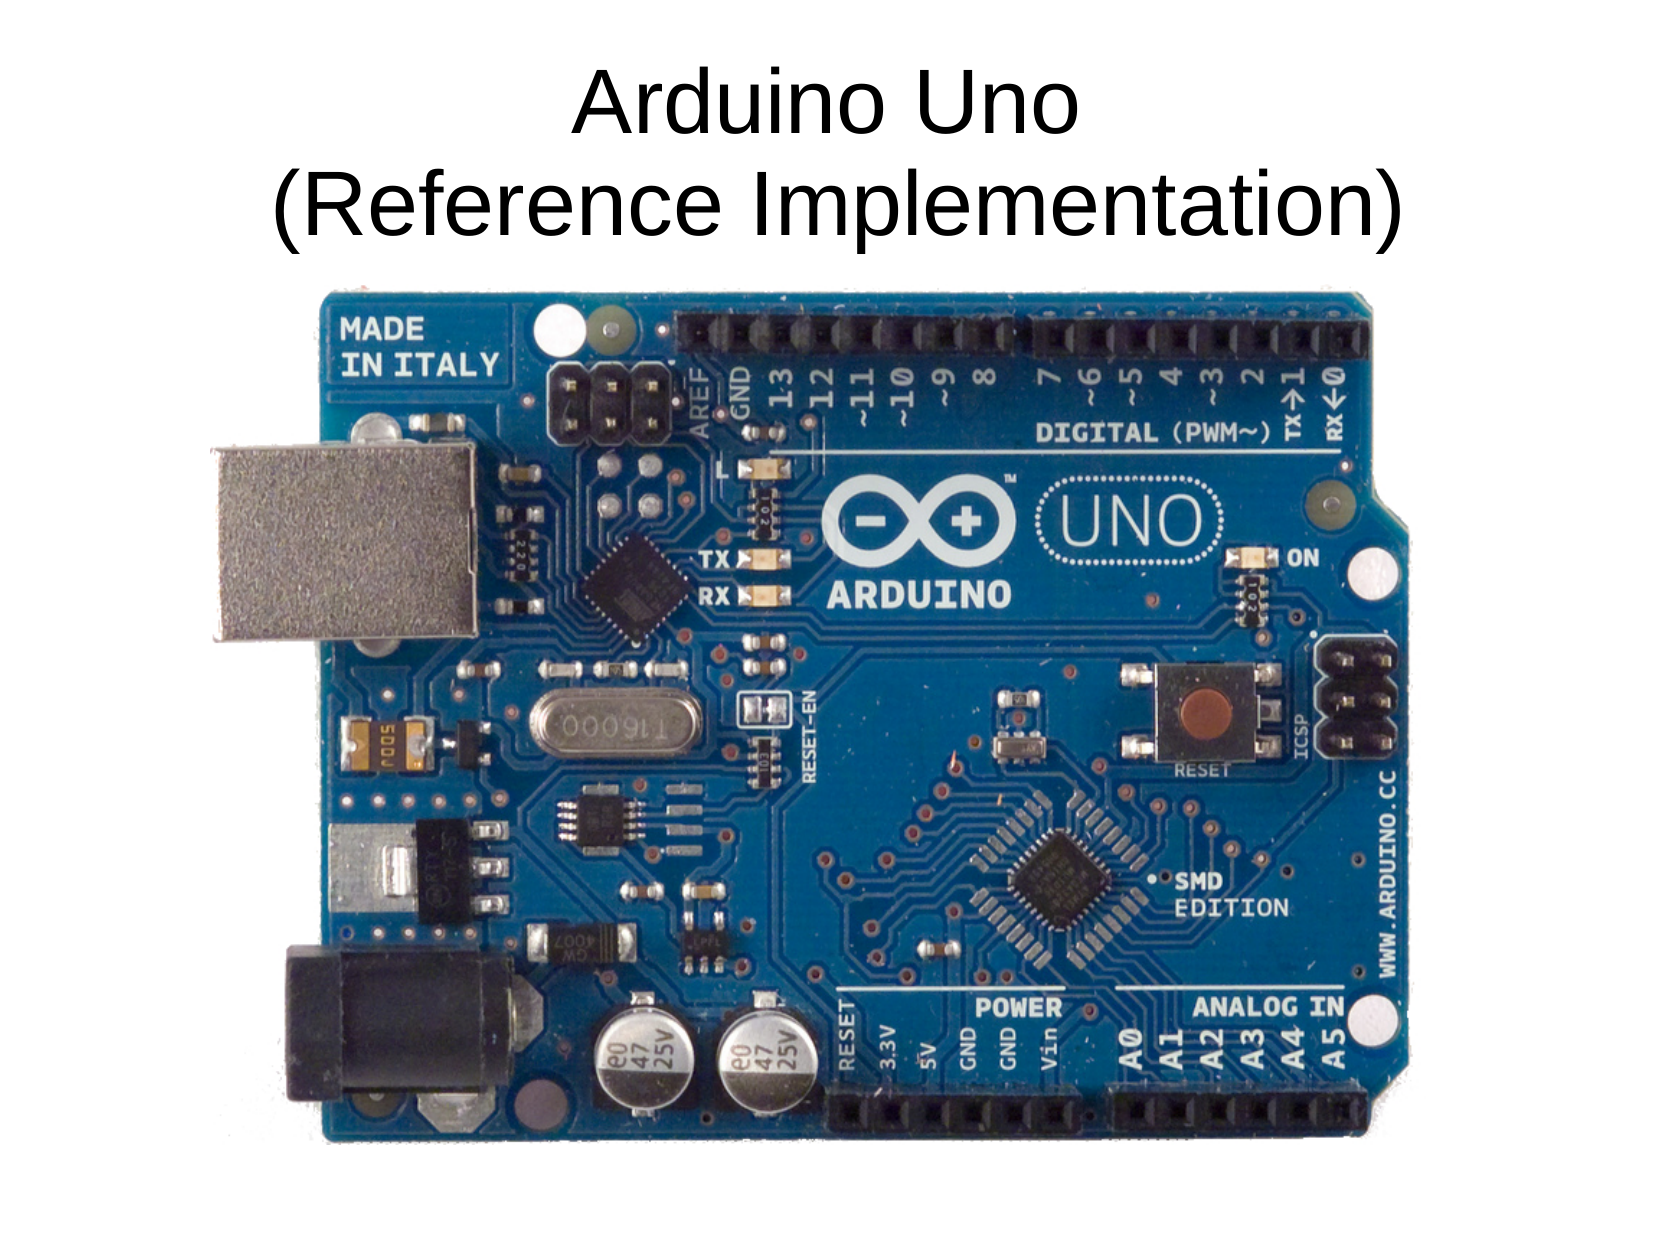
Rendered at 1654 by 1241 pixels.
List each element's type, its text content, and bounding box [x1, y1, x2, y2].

title Arduino Uno (Reference Implementation) [82, 49, 1571, 257]
picture [210, 284, 1426, 1145]
